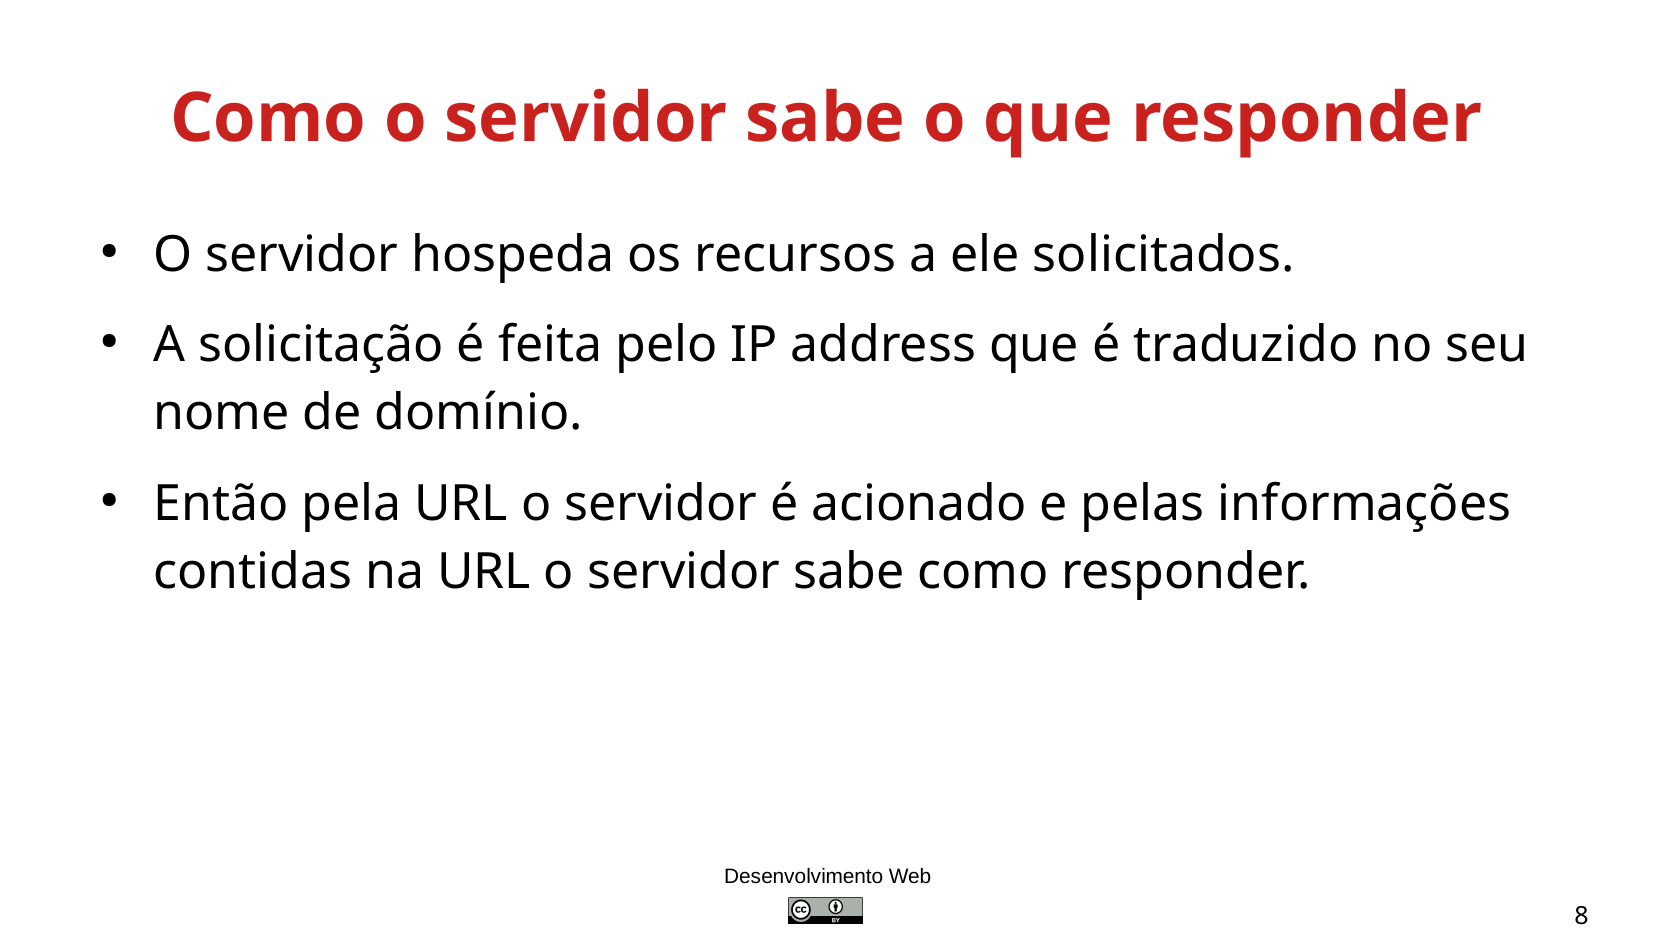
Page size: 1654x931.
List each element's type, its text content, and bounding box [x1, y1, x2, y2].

picture [788, 897, 863, 924]
list O servidor hospeda os recursos a ele solicitados. A solicitação é feita pelo IP address que é traduzido no seu nome de domínio. Então pela URL o servidor é acionado e pelas informações contidas na URL o servidor sabe como responder. [82, 217, 1571, 851]
title Como o servidor sabe o que responder [82, 37, 1571, 193]
